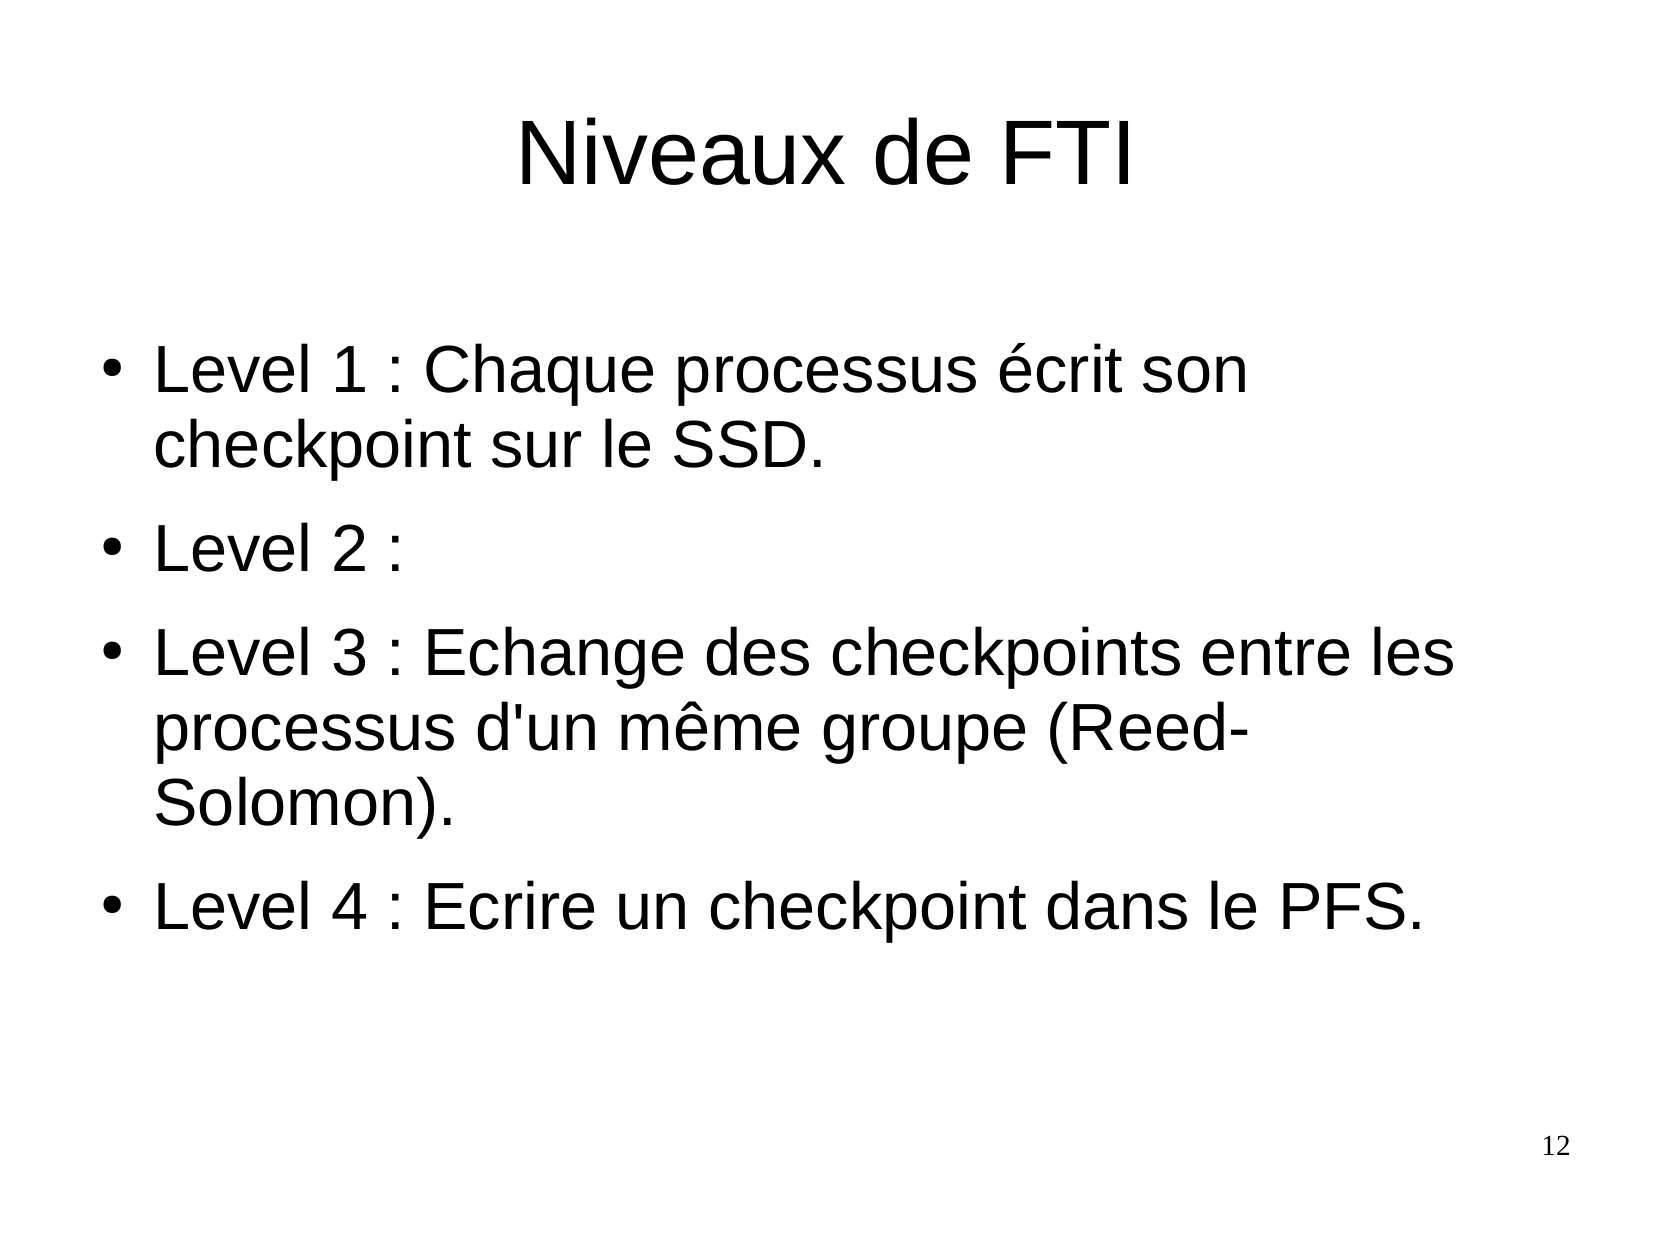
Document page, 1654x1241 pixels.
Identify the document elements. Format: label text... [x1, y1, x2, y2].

title Niveaux de FTI [82, 49, 1571, 257]
list Level 1 : Chaque processus écrit son checkpoint sur le SSD. Level 2 : Level 3 : Echange des checkpoints entre les processus d'un même groupe (Reed-Solomon). Level 4 : Ecrire un checkpoint dans le PFS. [82, 331, 1538, 1052]
